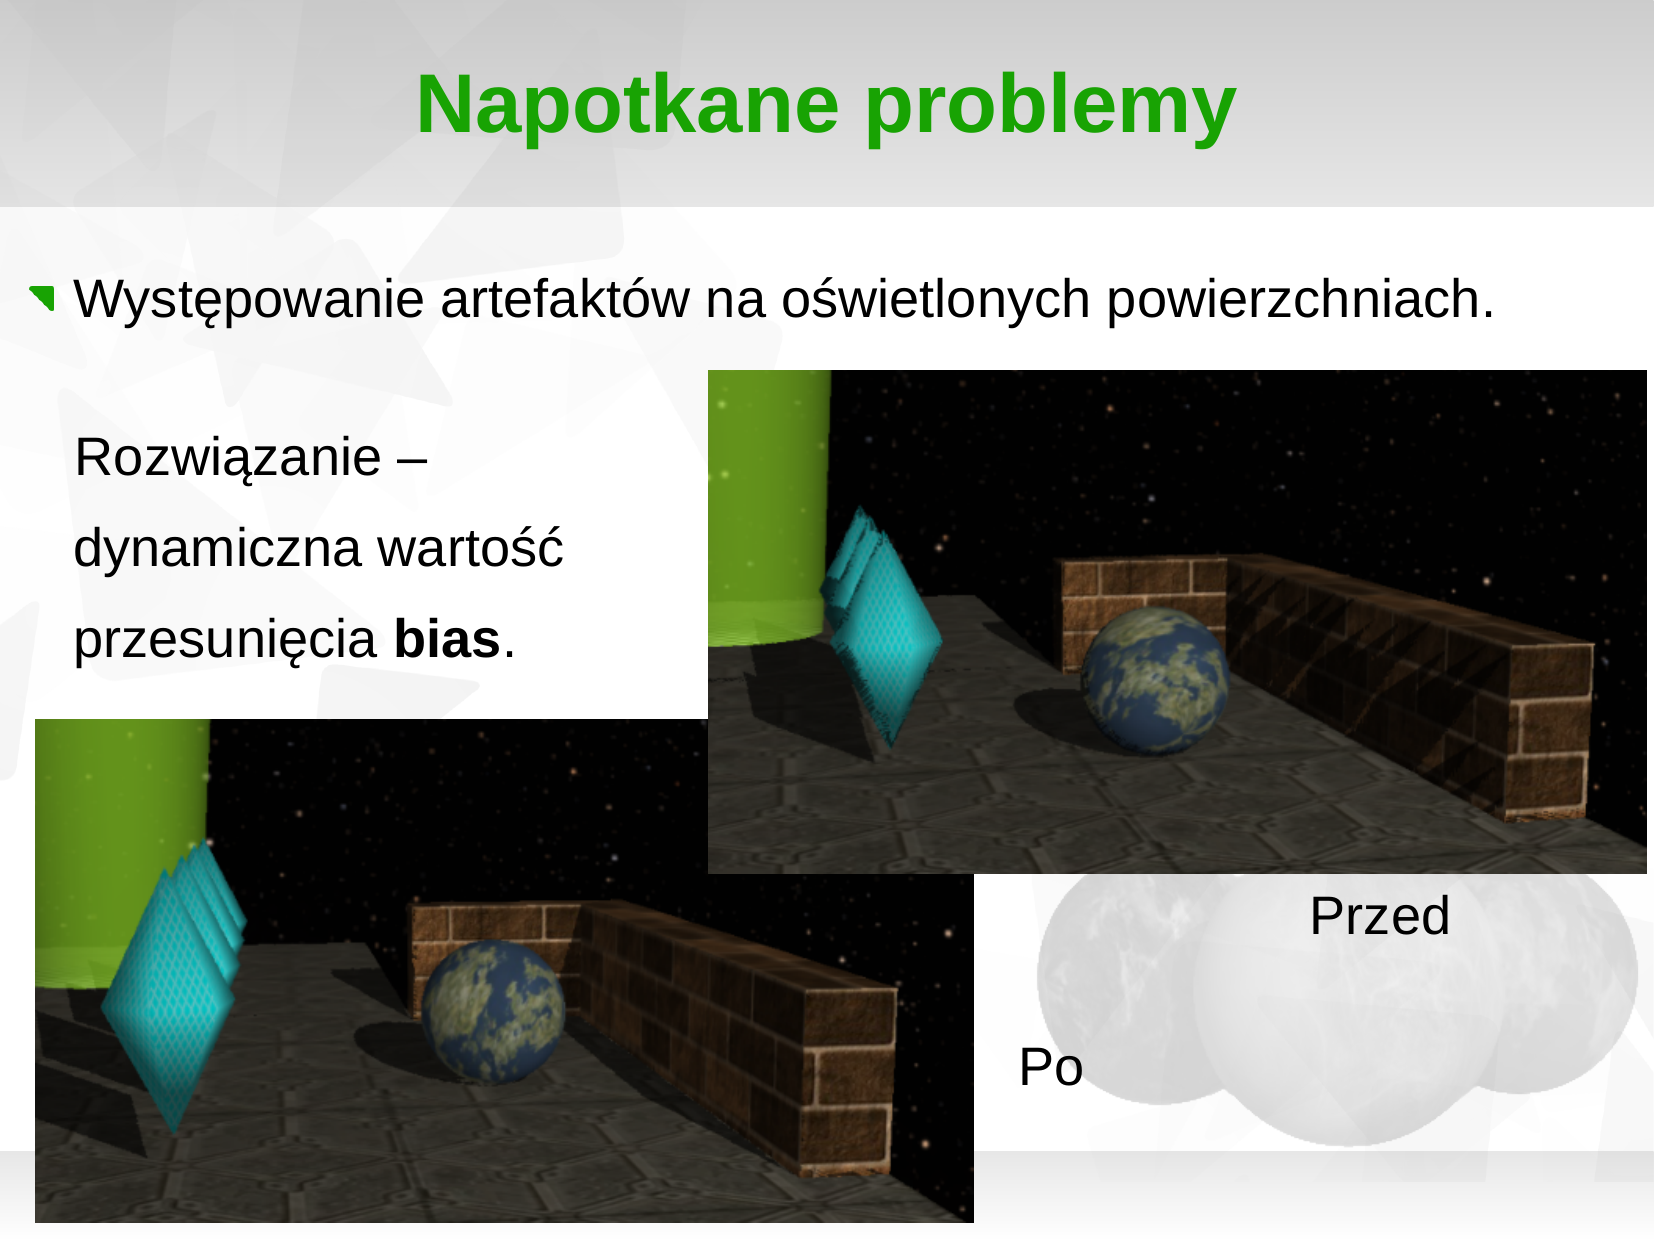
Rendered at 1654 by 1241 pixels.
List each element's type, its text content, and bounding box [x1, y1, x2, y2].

list Występowanie artefaktów na oświetlonych powierzchniach. [29, 177, 1595, 555]
title Napotkane problemy [59, 29, 1595, 177]
list Przed [1240, 885, 1477, 969]
list Po [974, 944, 1211, 1123]
picture [0, 0, 1654, 1223]
list Rozwiązanie – dynamiczna wartość przesunięcia bias. [29, 396, 680, 686]
